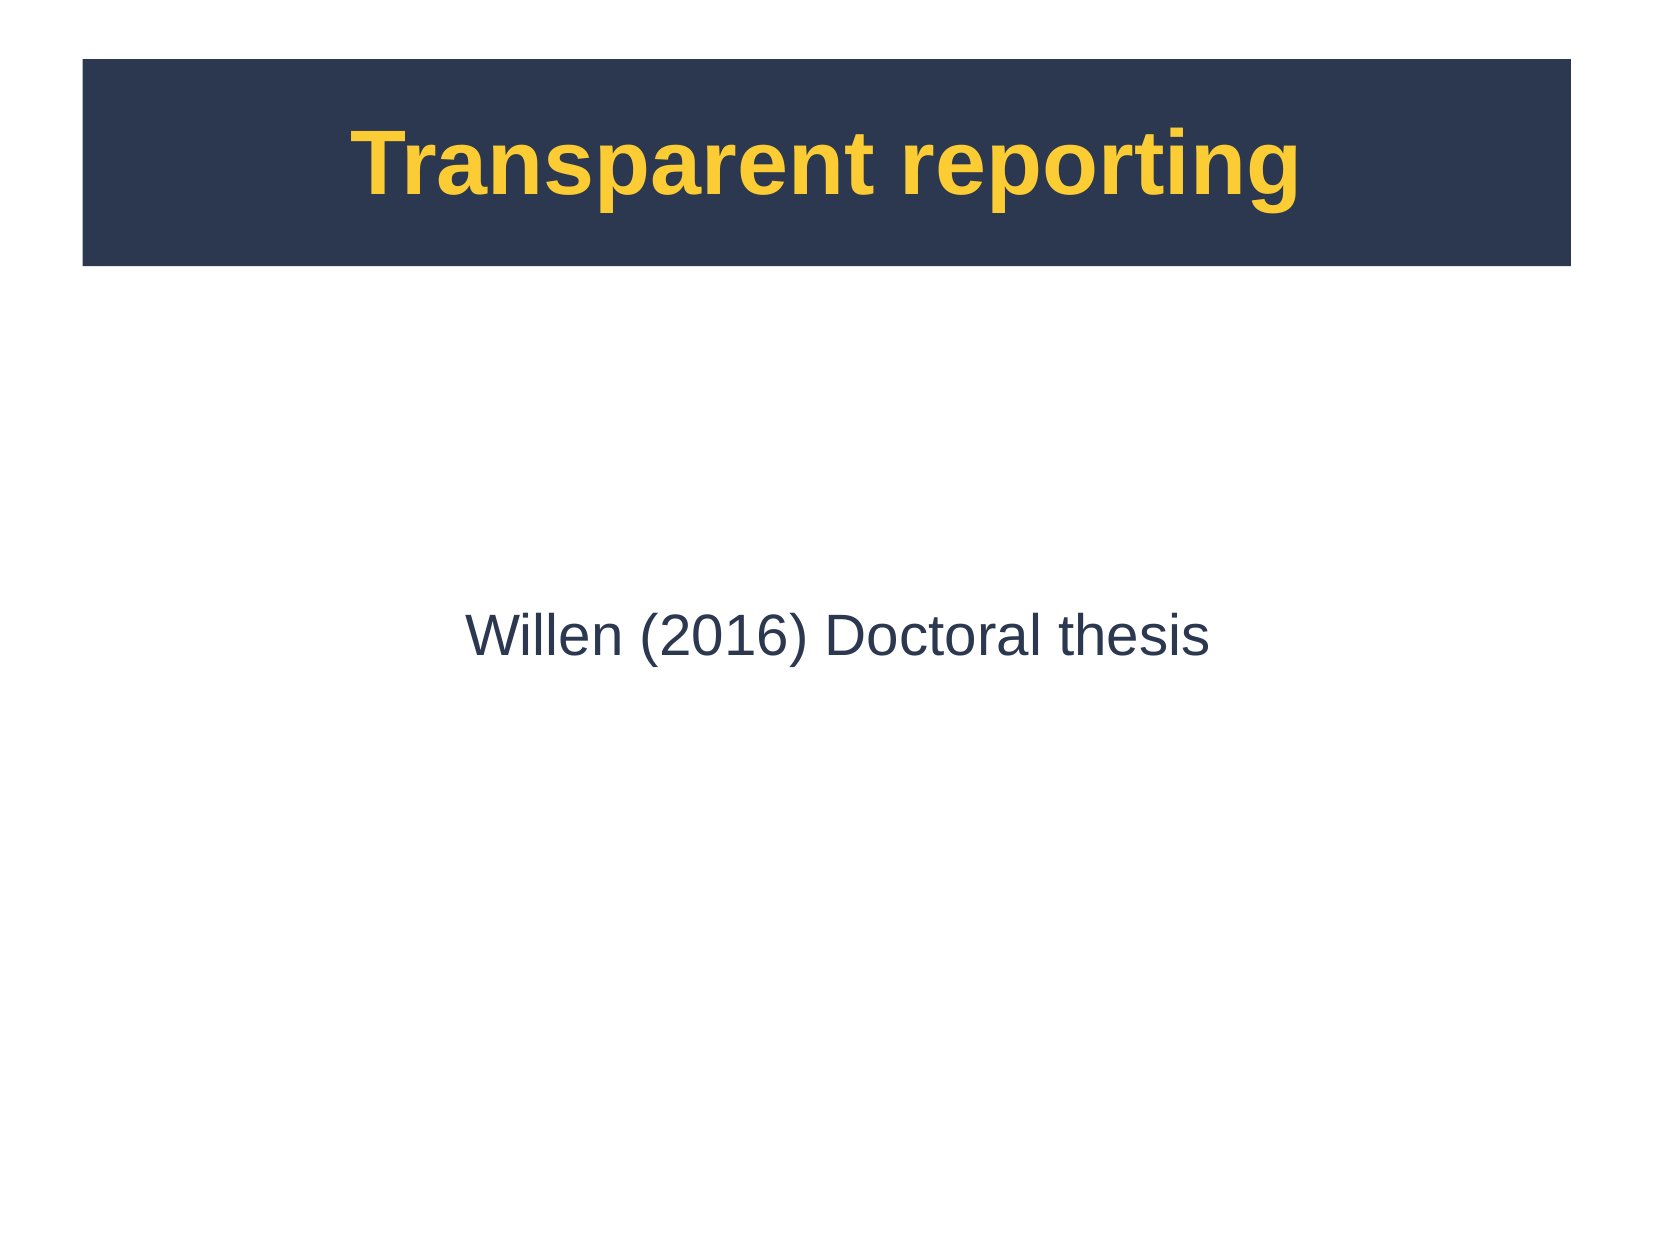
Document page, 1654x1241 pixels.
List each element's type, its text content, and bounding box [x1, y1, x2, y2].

title Transparent reporting [82, 59, 1571, 267]
subtitle Willen (2016) Doctoral thesis [94, 295, 1583, 1184]
